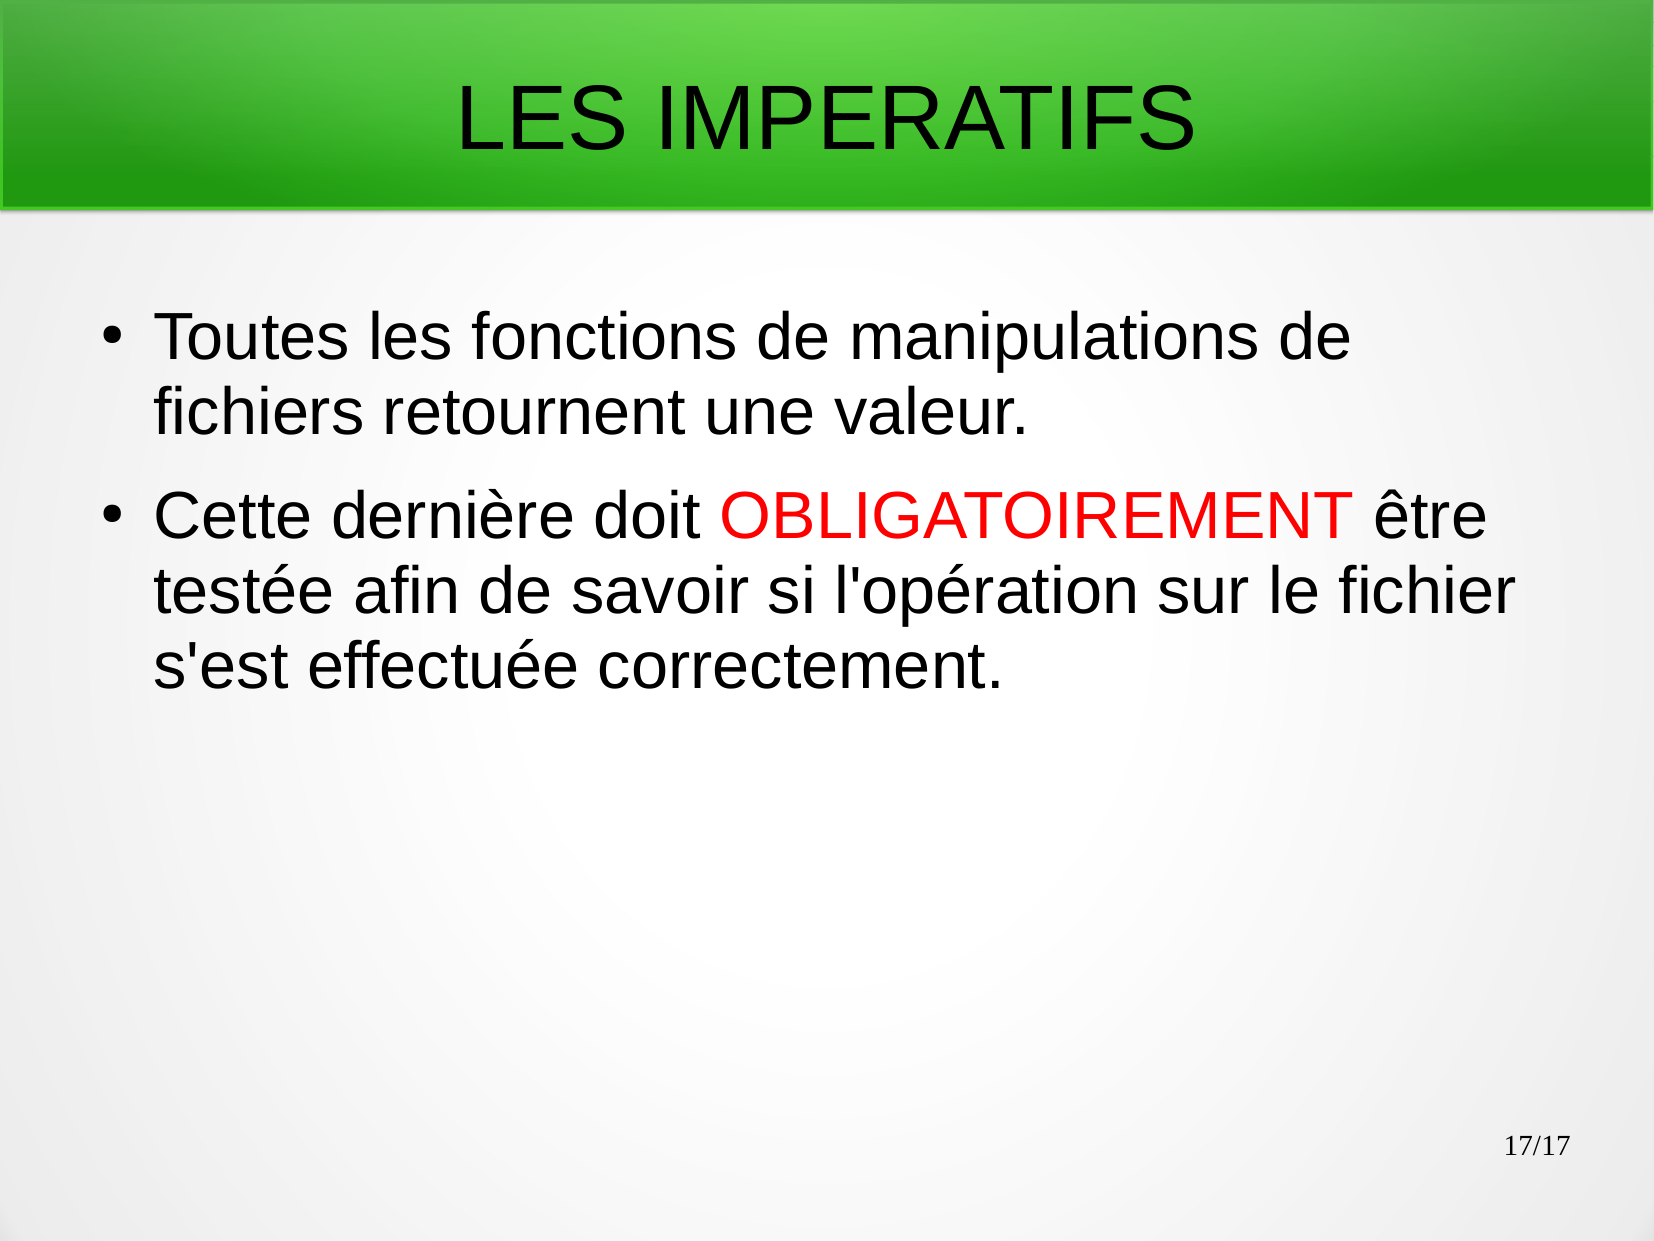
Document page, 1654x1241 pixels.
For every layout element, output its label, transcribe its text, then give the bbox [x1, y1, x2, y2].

title LES IMPERATIFS [82, 47, 1571, 189]
list Toutes les fonctions de manipulations de fichiers retournent une valeur. Cette dernière doit OBLIGATOIREMENT être testée afin de savoir si l'opération sur le fichier s'est effectuée correctement. [82, 299, 1571, 1019]
